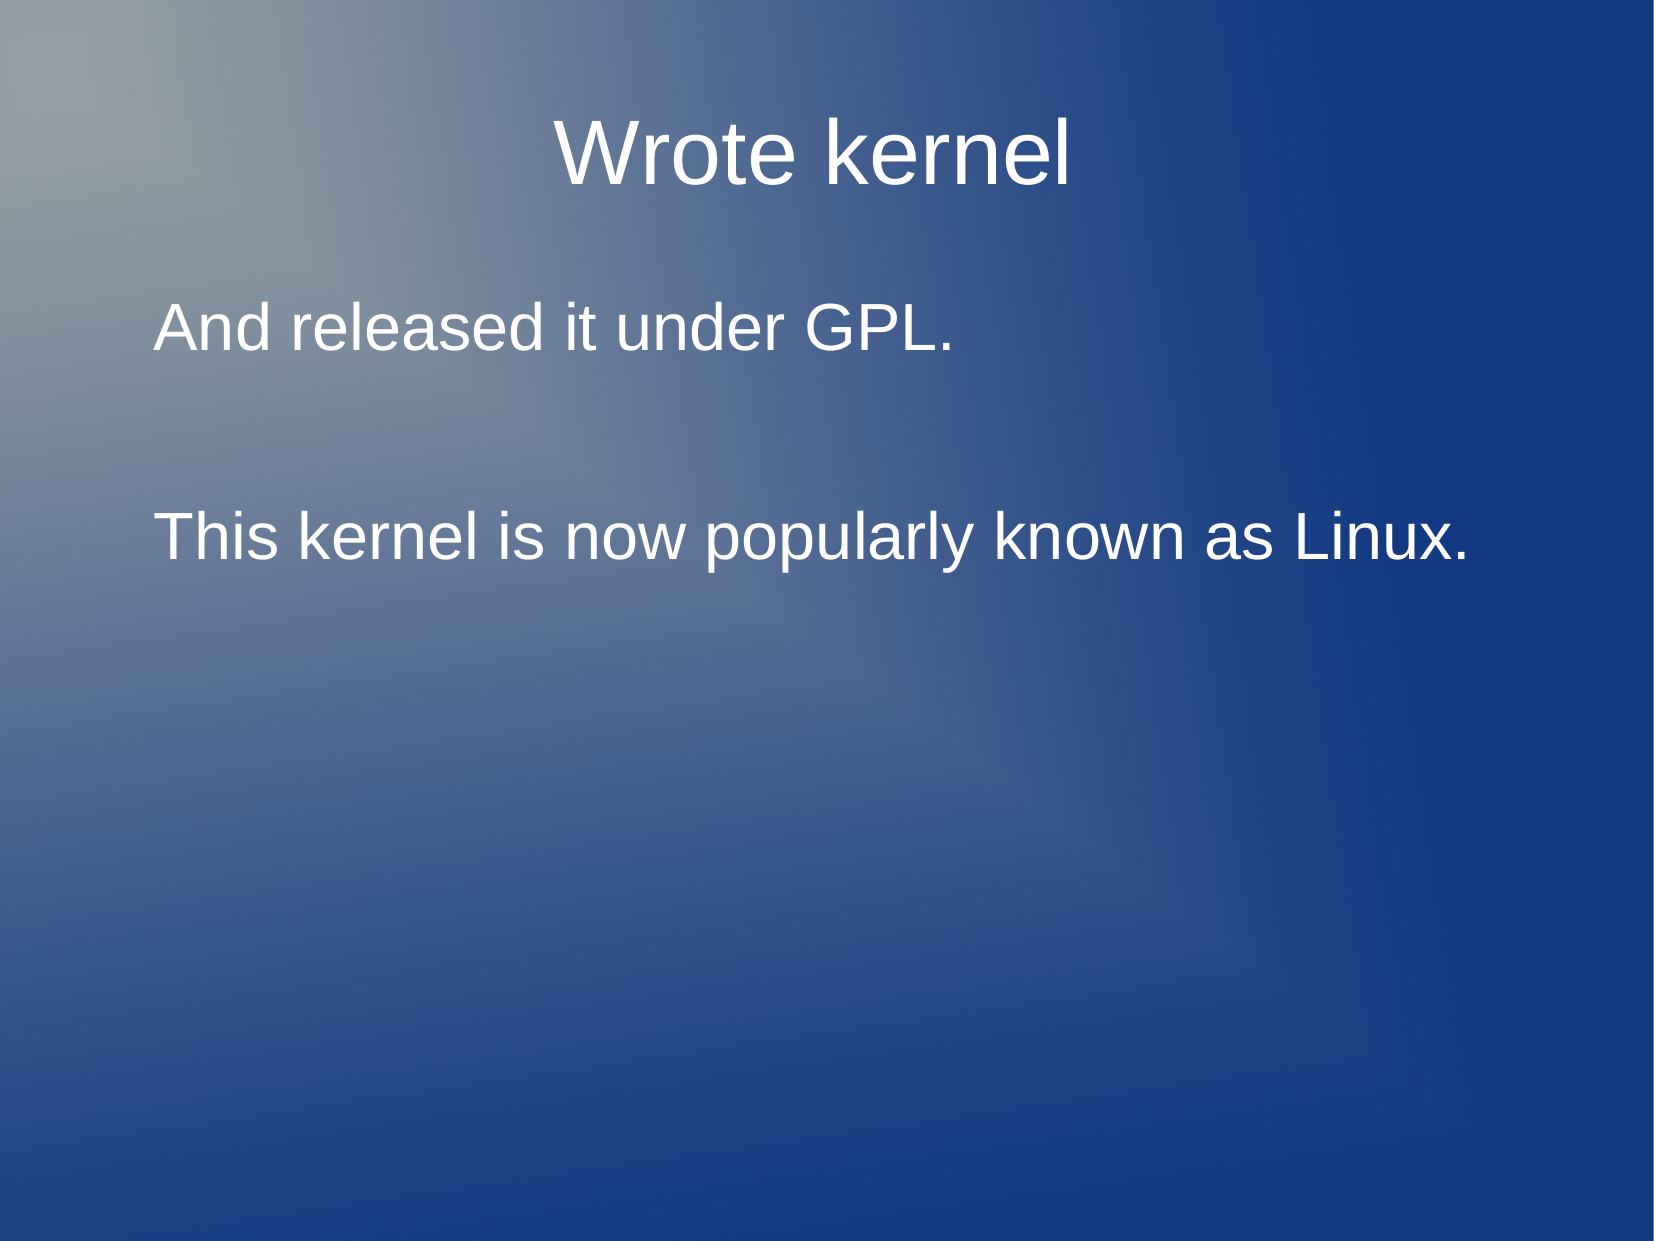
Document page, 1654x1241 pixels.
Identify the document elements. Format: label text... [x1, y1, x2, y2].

title Wrote kernel [82, 56, 1571, 250]
picture [0, 0, 1654, 1241]
list And released it under GPL. This kernel is now popularly known as Linux. [82, 290, 1571, 1094]
